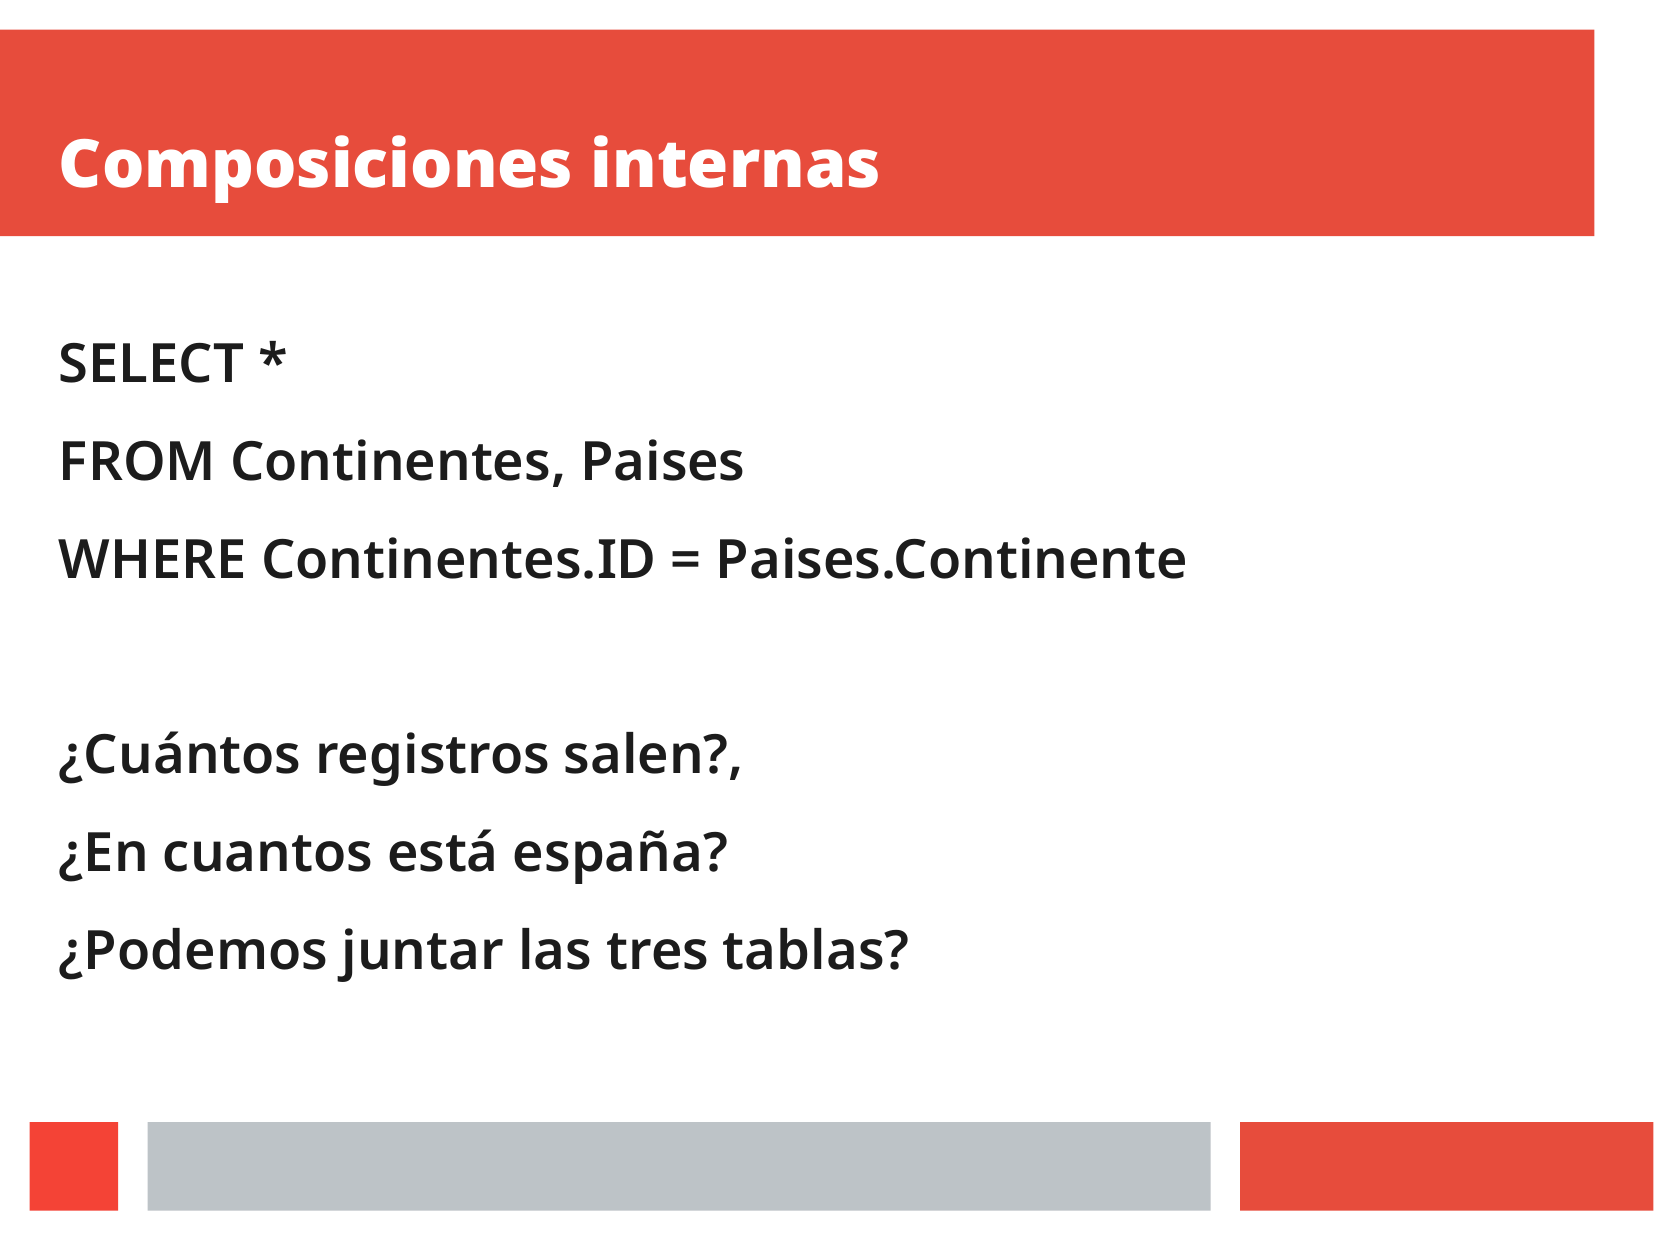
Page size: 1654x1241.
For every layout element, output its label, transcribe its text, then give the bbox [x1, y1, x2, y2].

list SELECT * FROM Continentes, Paises WHERE Continentes.ID = Paises.Continente ¿Cuántos registros salen?, ¿En cuantos está españa? ¿Podemos juntar las tres tablas? [59, 324, 1565, 1093]
title Composiciones internas [59, 59, 1595, 207]
